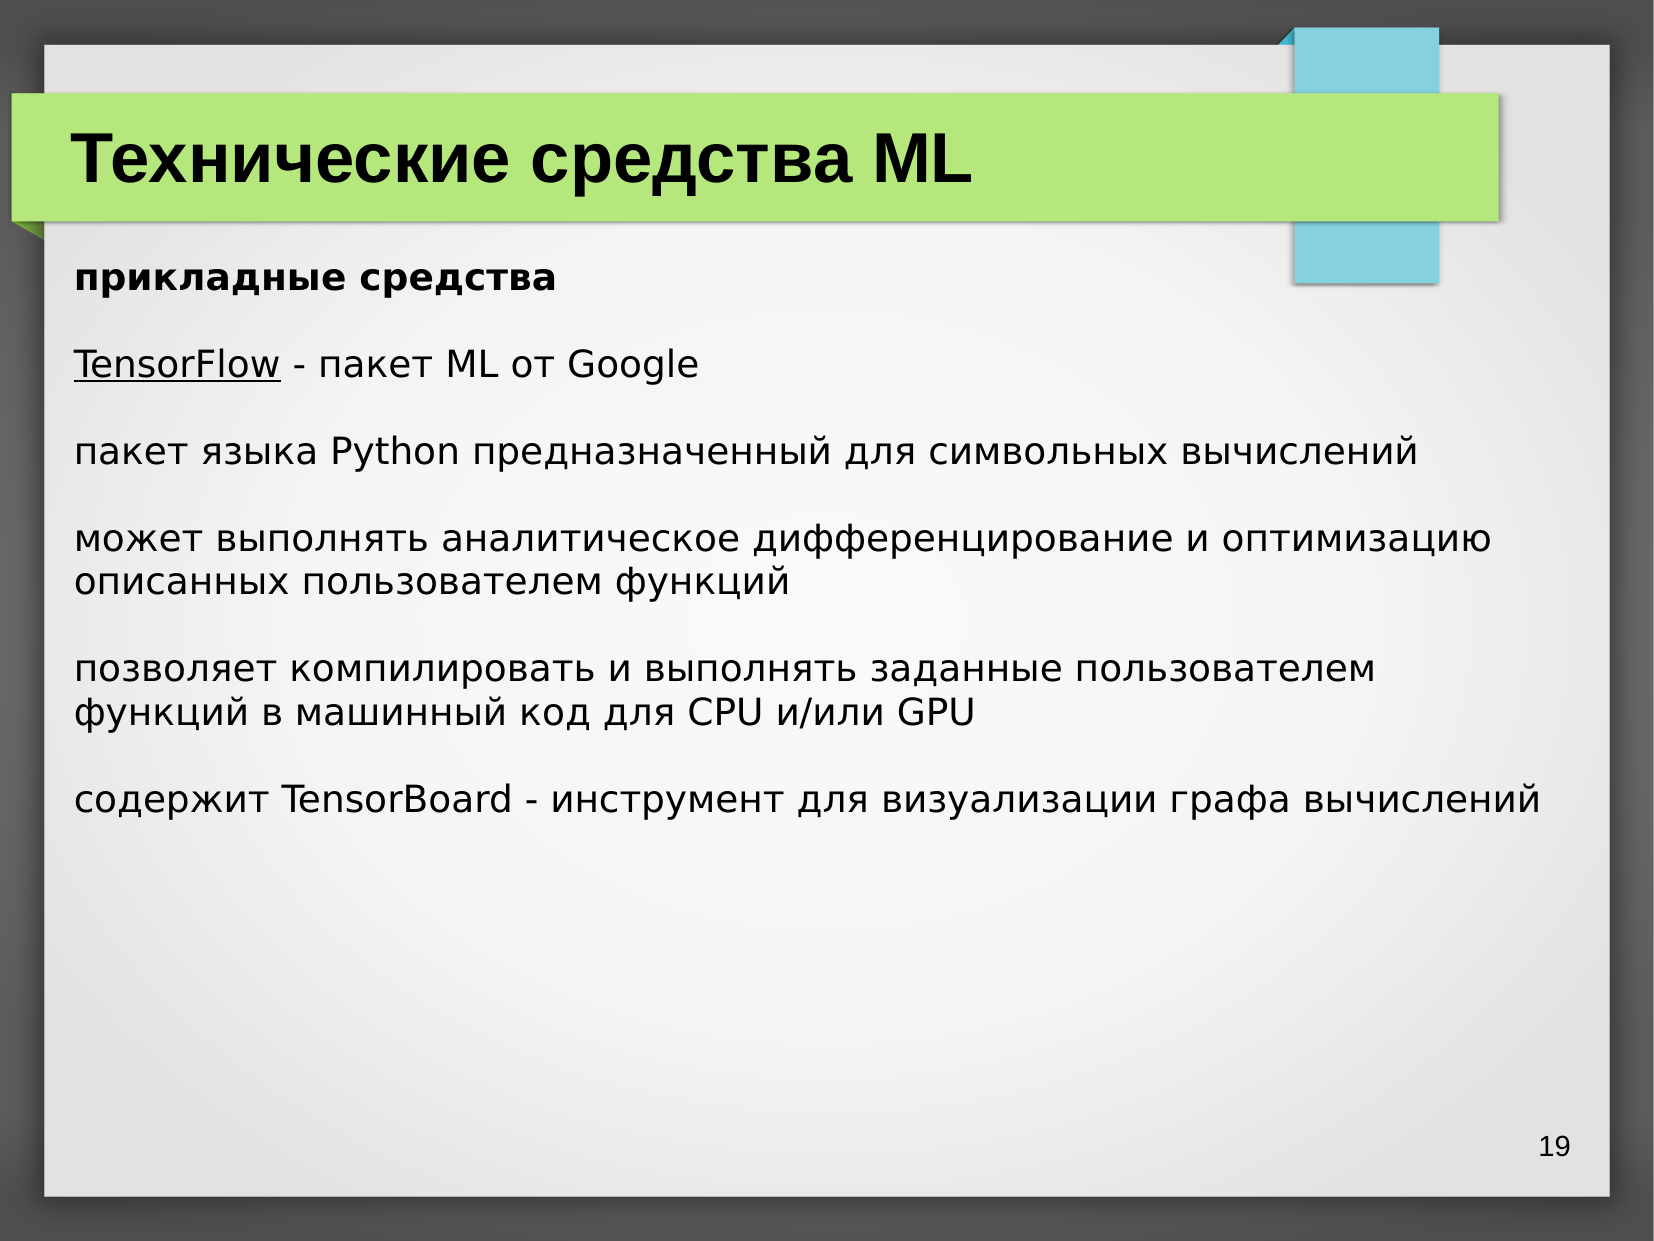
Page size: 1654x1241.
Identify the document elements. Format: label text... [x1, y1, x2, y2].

picture [0, 0, 1654, 1241]
text_box прикладные средства TensorFlow - пакет ML от Google пакет языка Python предназначенный для символьных вычислений может выполнять аналитическое дифференцирование и оптимизацию описанных пользователем функций позволяет компилировать и выполнять заданные пользователем функций в машинный код для CPU и/или GPU содержит TensorBoard - инструмент для визуализации графа вычислений [59, 248, 1571, 969]
title Технические средства ML [70, 118, 1205, 199]
